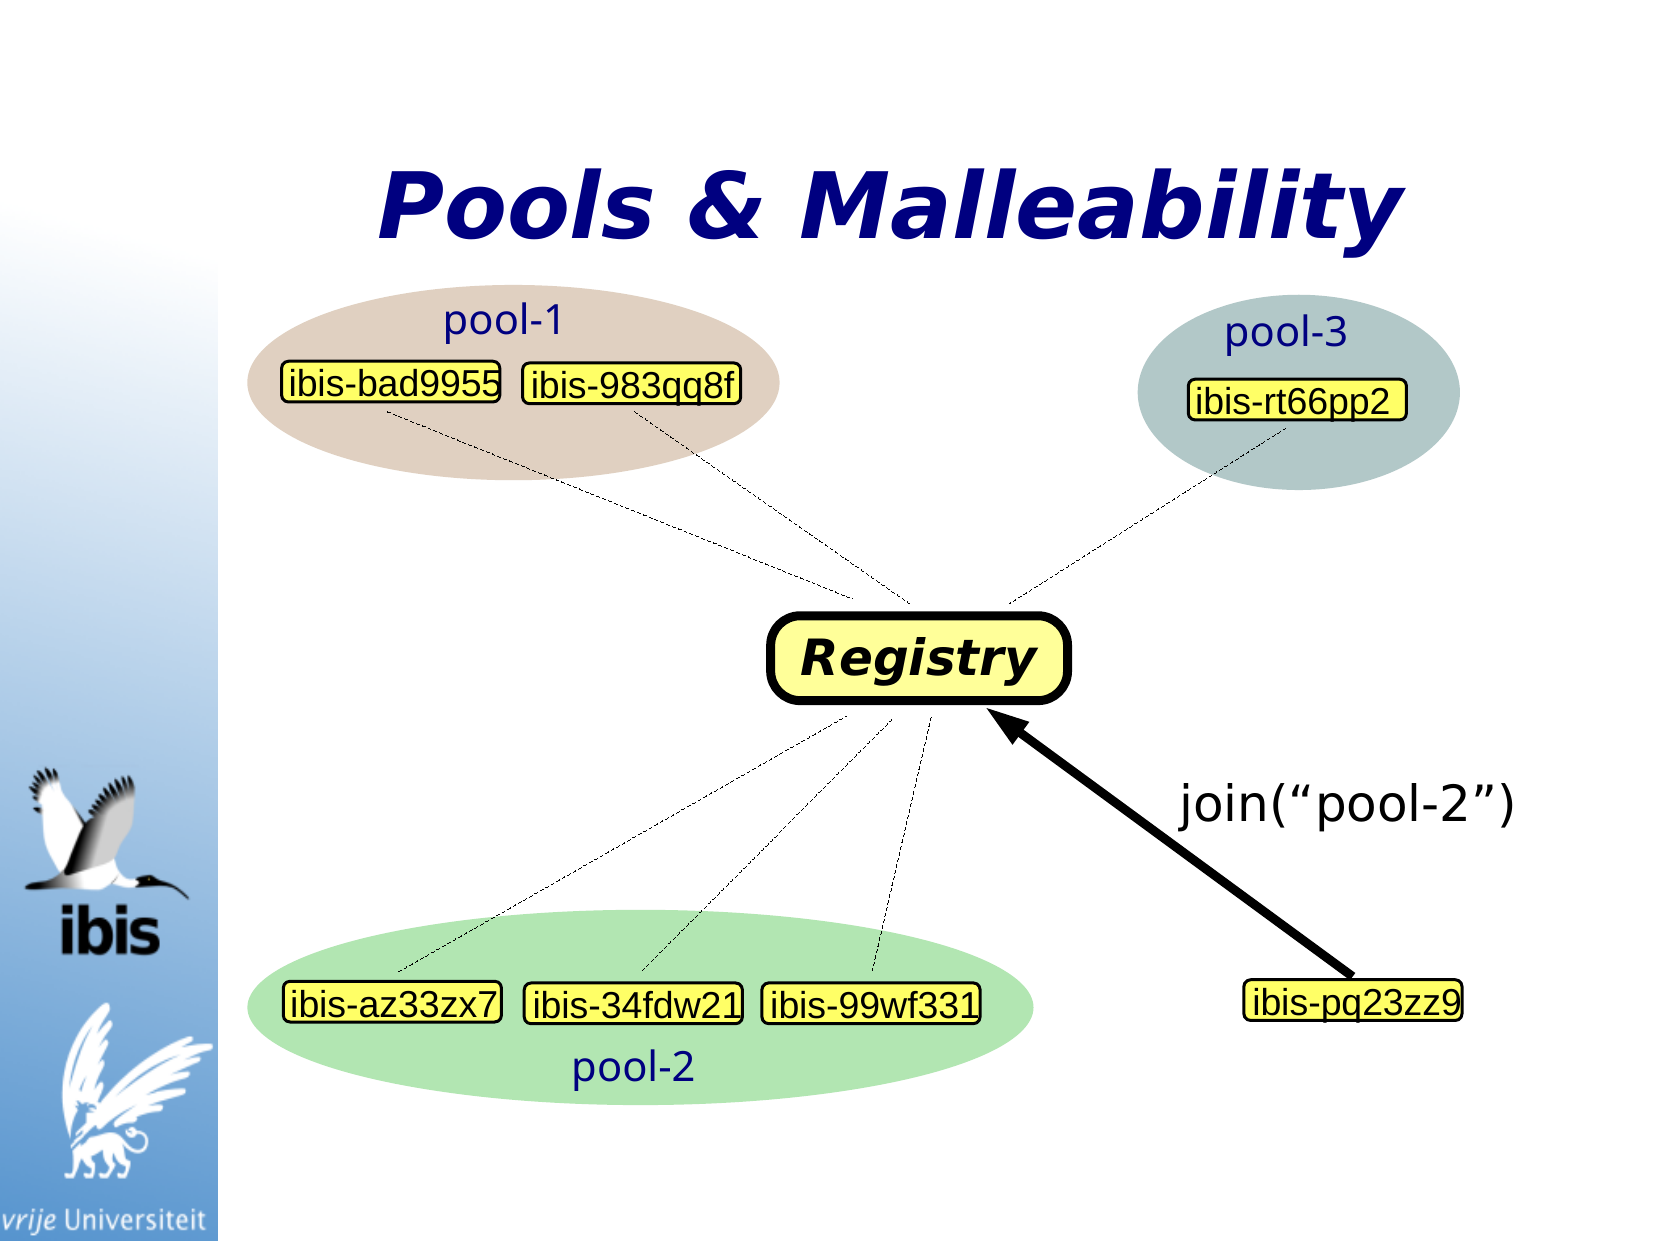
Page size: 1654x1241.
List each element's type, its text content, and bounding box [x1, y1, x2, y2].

text_box [247, 284, 780, 481]
text_box ibis-99wf331 [770, 984, 1002, 1027]
text_box ibis-pq23zz9 [1252, 981, 1484, 1024]
text_box pool-3 [1223, 301, 1364, 361]
text_box Registry [770, 615, 1068, 701]
text_box [247, 909, 1034, 1106]
text_box ibis-34fdw21 [532, 984, 764, 1027]
text_box ibis-bad9955 [288, 362, 520, 408]
text_box pool-1 [442, 289, 582, 349]
text_box [1242, 294, 1356, 301]
text_box ibis-rt66pp2 [1195, 380, 1427, 426]
text_box [1137, 303, 1460, 491]
text_box pool-2 [571, 1036, 711, 1096]
title Pools & Malleability [248, 102, 1534, 310]
picture [0, 0, 218, 1241]
text_box join(“pool-2”) [1179, 774, 1518, 834]
text_box [1243, 979, 1349, 1021]
text_box ibis-az33zx7 [290, 982, 522, 1028]
text_box ibis-983qq8f [530, 364, 762, 407]
